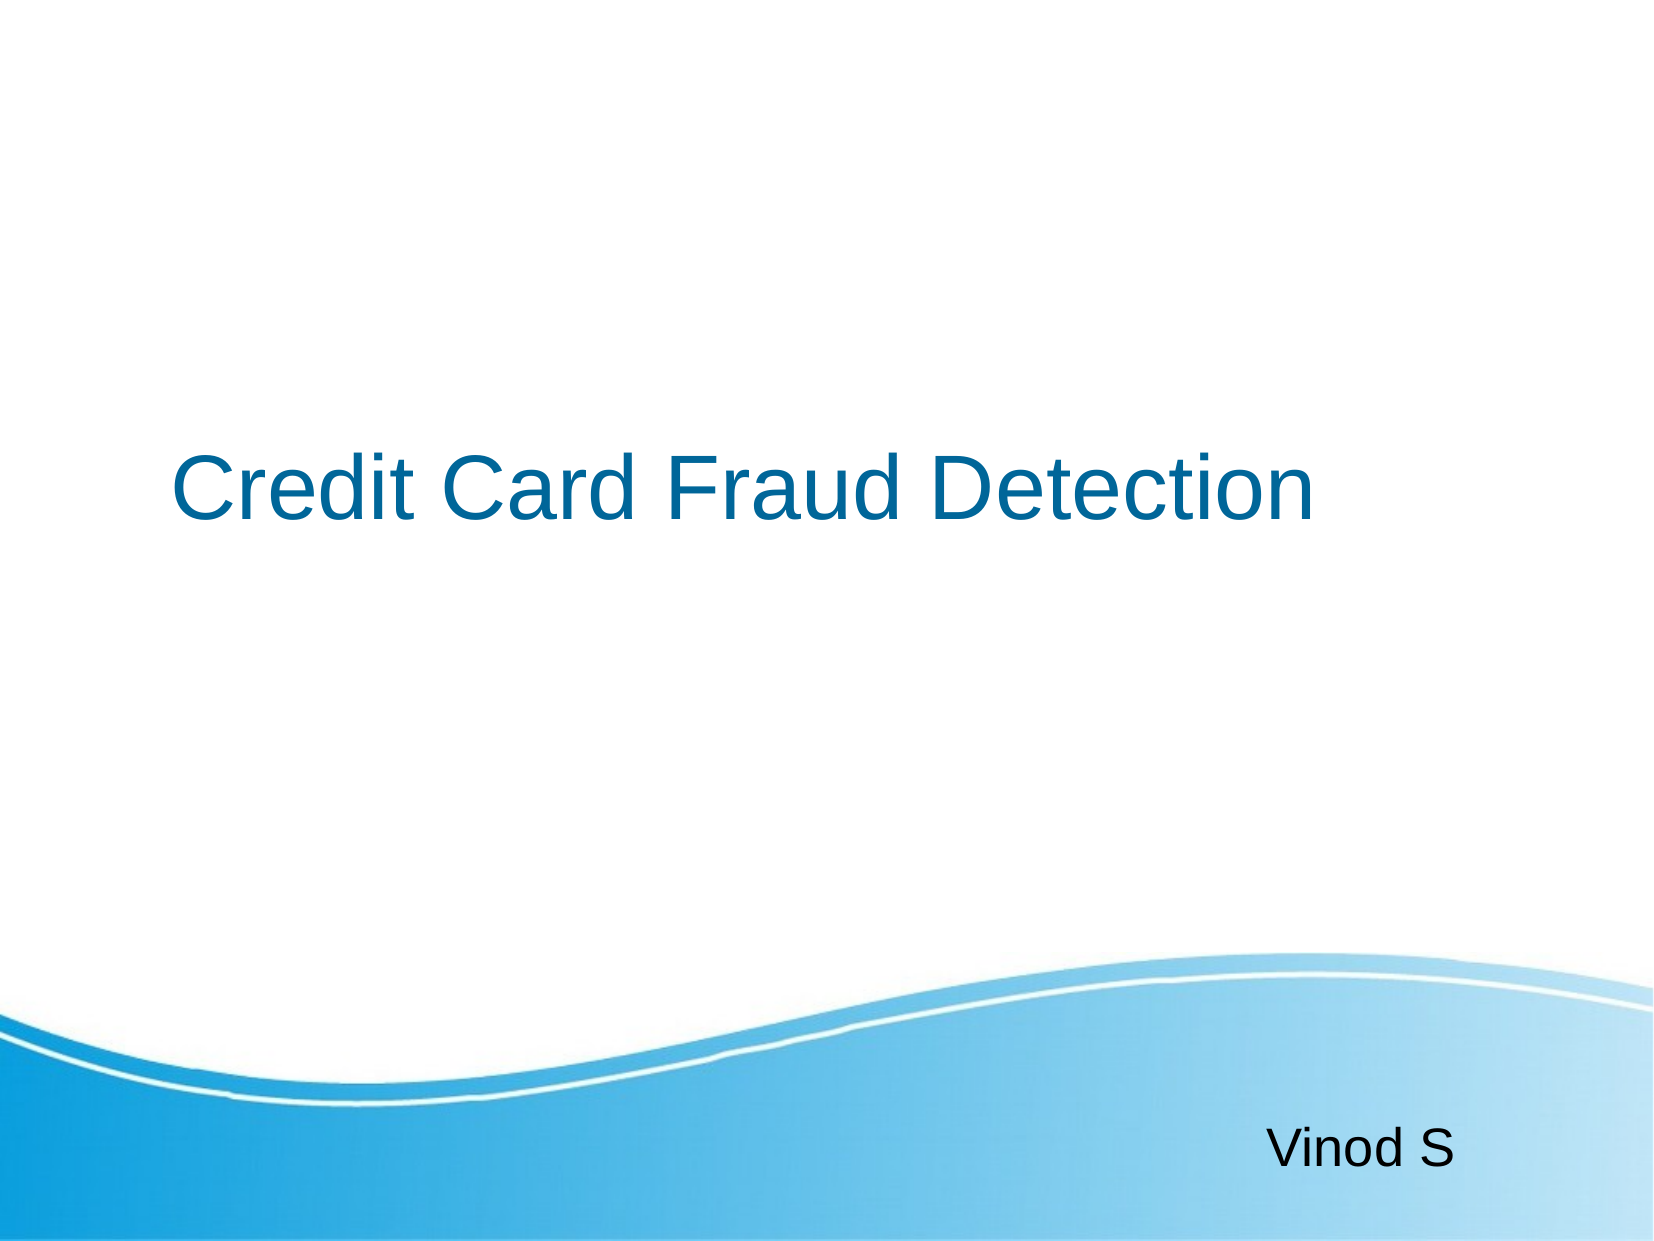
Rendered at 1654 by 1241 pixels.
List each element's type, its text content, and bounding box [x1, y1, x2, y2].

text_box Vinod S [1251, 1110, 1512, 1186]
picture [0, 952, 1654, 1241]
title Credit Card Fraud Detection [0, 384, 1489, 592]
